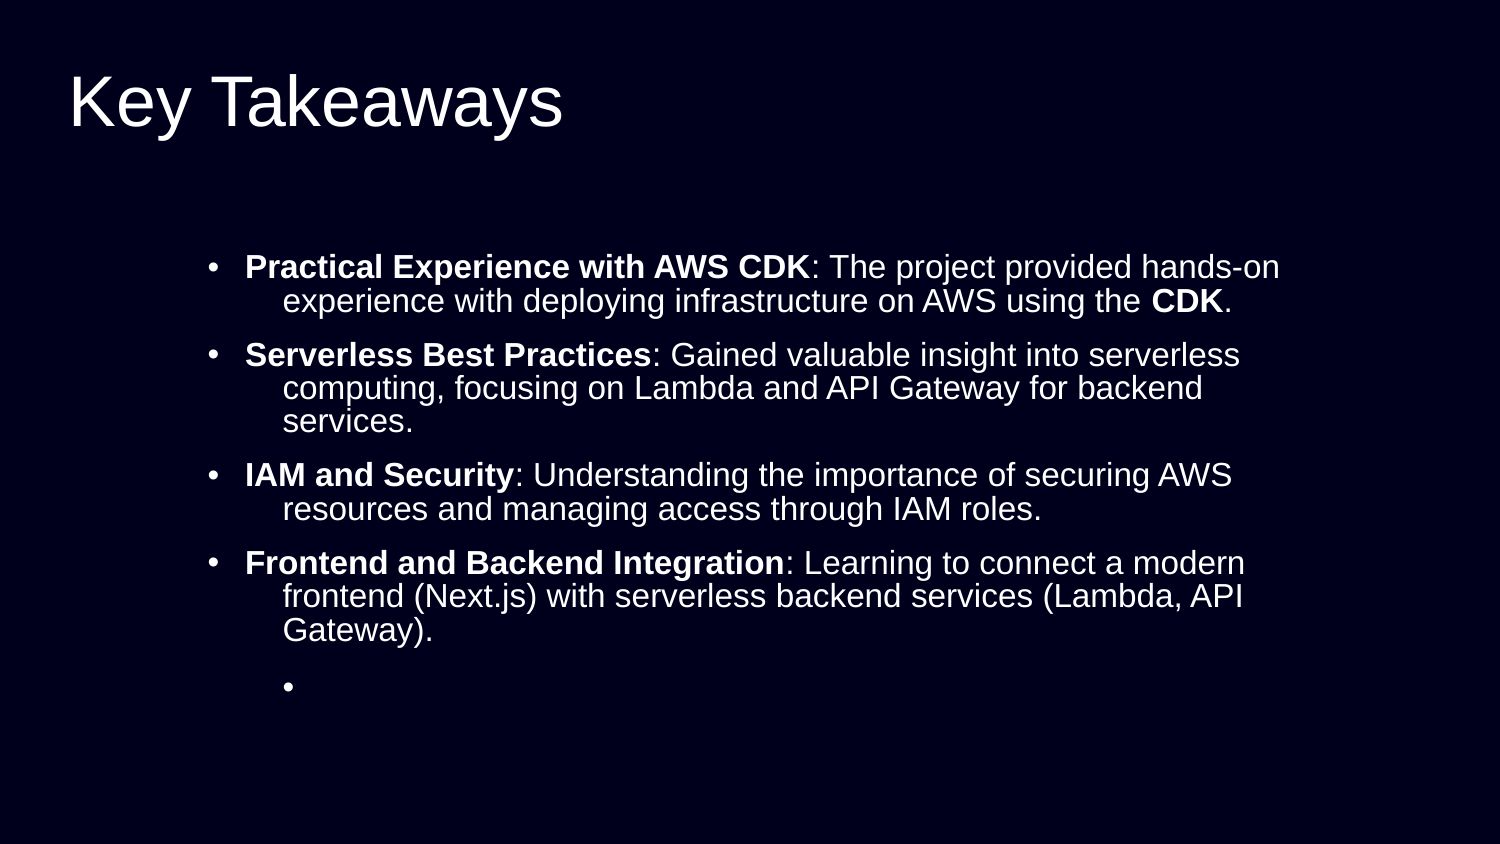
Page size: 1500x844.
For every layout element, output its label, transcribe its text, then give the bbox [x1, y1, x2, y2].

subtitle Practical Experience with AWS CDK: The project provided hands-on experience with deploying infrastructure on AWS using the CDK. Serverless Best Practices: Gained valuable insight into serverless computing, focusing on Lambda and API Gateway for backend services. IAM and Security: Understanding the importance of securing AWS resources and managing access through IAM roles. Frontend and Backend Integration: Learning to connect a modern frontend (Next.js) with serverless backend services (Lambda, API Gateway). [192, 237, 1328, 666]
title Key Takeaways [11, 45, 622, 157]
